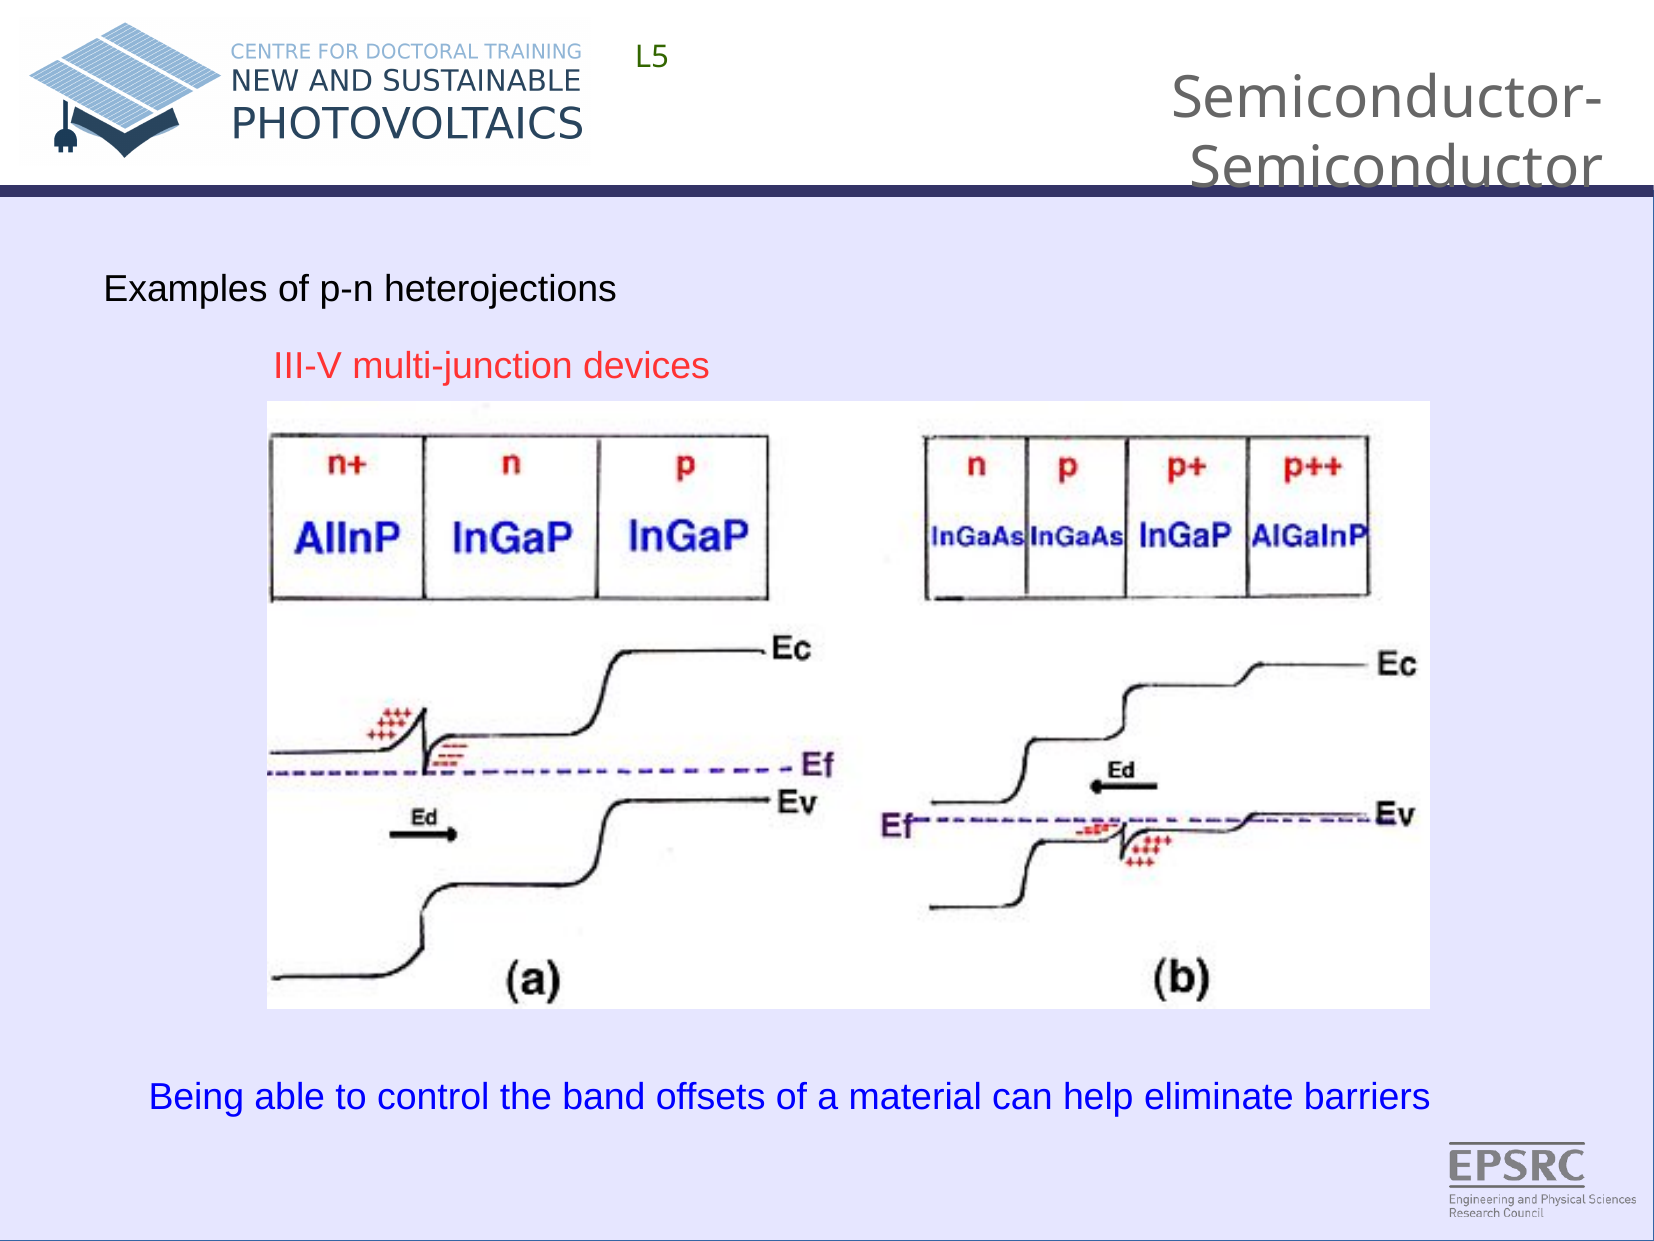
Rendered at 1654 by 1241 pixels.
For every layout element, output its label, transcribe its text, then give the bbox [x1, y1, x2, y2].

text_box [0, 197, 1654, 1241]
text_box L5 [620, 29, 880, 80]
text_box III-V multi-junction devices [258, 337, 726, 394]
picture [19, 17, 591, 166]
picture [267, 401, 1430, 1009]
text_box Examples of p-n heterojections [88, 259, 633, 317]
text_box Semiconductor-Semiconductor [767, 51, 1618, 142]
picture [1449, 1142, 1636, 1217]
text_box Being able to control the band offsets of a material can help eliminate barriers [133, 1067, 1447, 1125]
